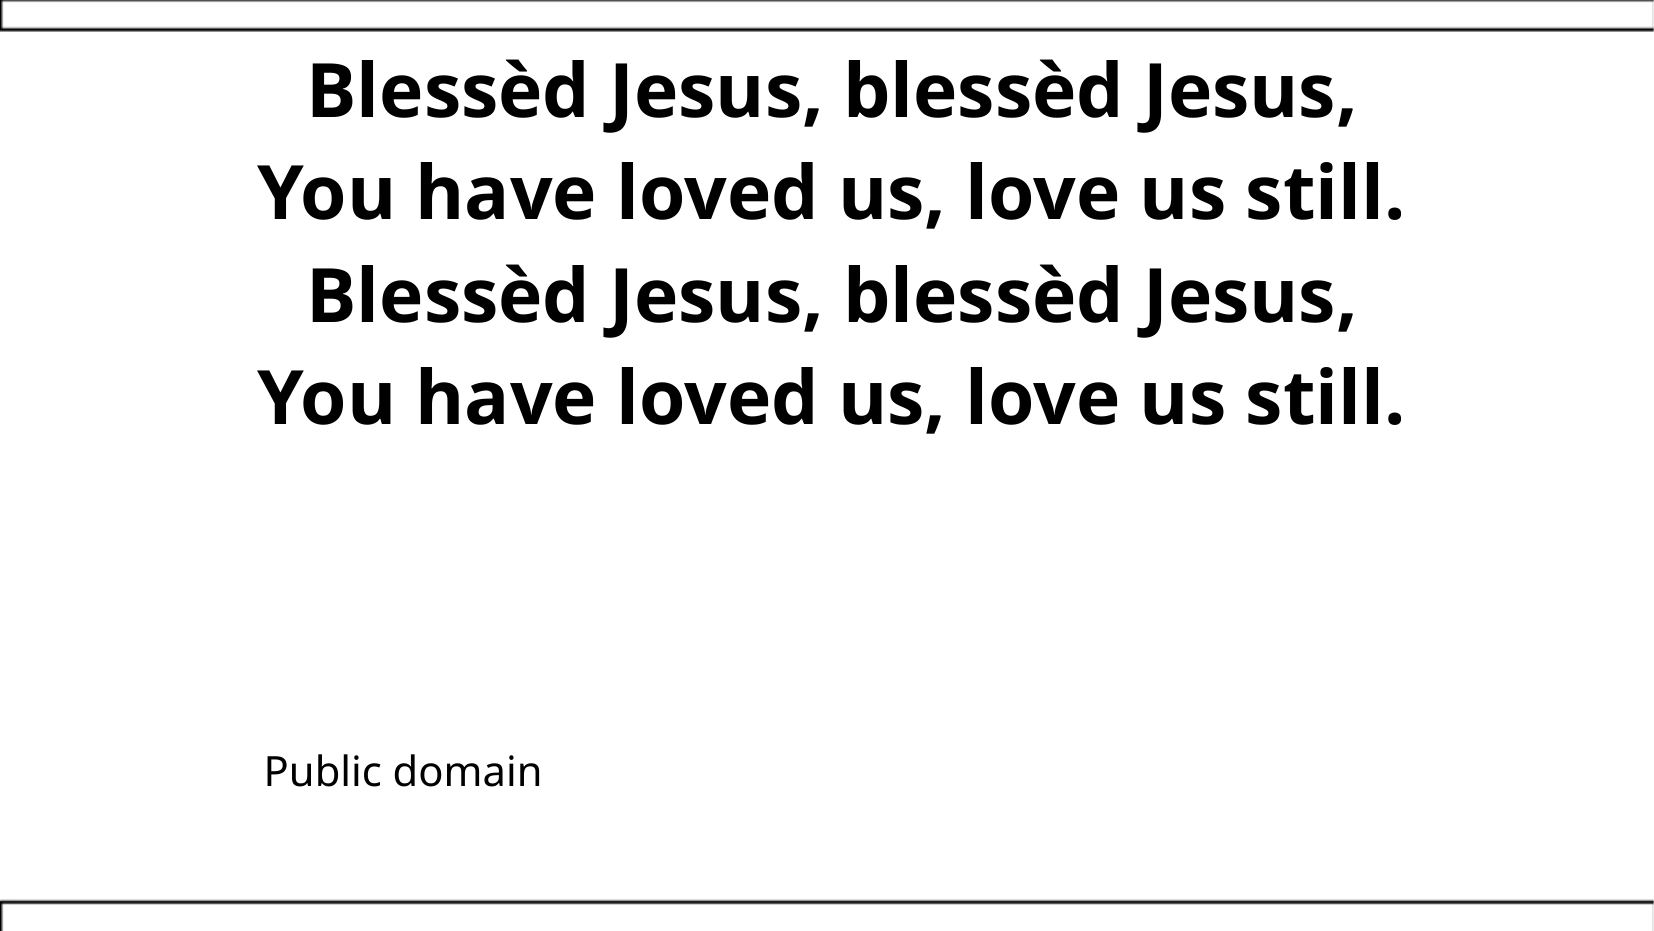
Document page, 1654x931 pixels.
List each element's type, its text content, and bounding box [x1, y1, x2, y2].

picture [0, 0, 1654, 931]
text_box Blessèd Jesus, blessèd Jesus, You have loved us, love us still. Blessèd Jesus, blessèd Jesus, You have loved us, love us still. Public domain [120, 30, 1546, 789]
